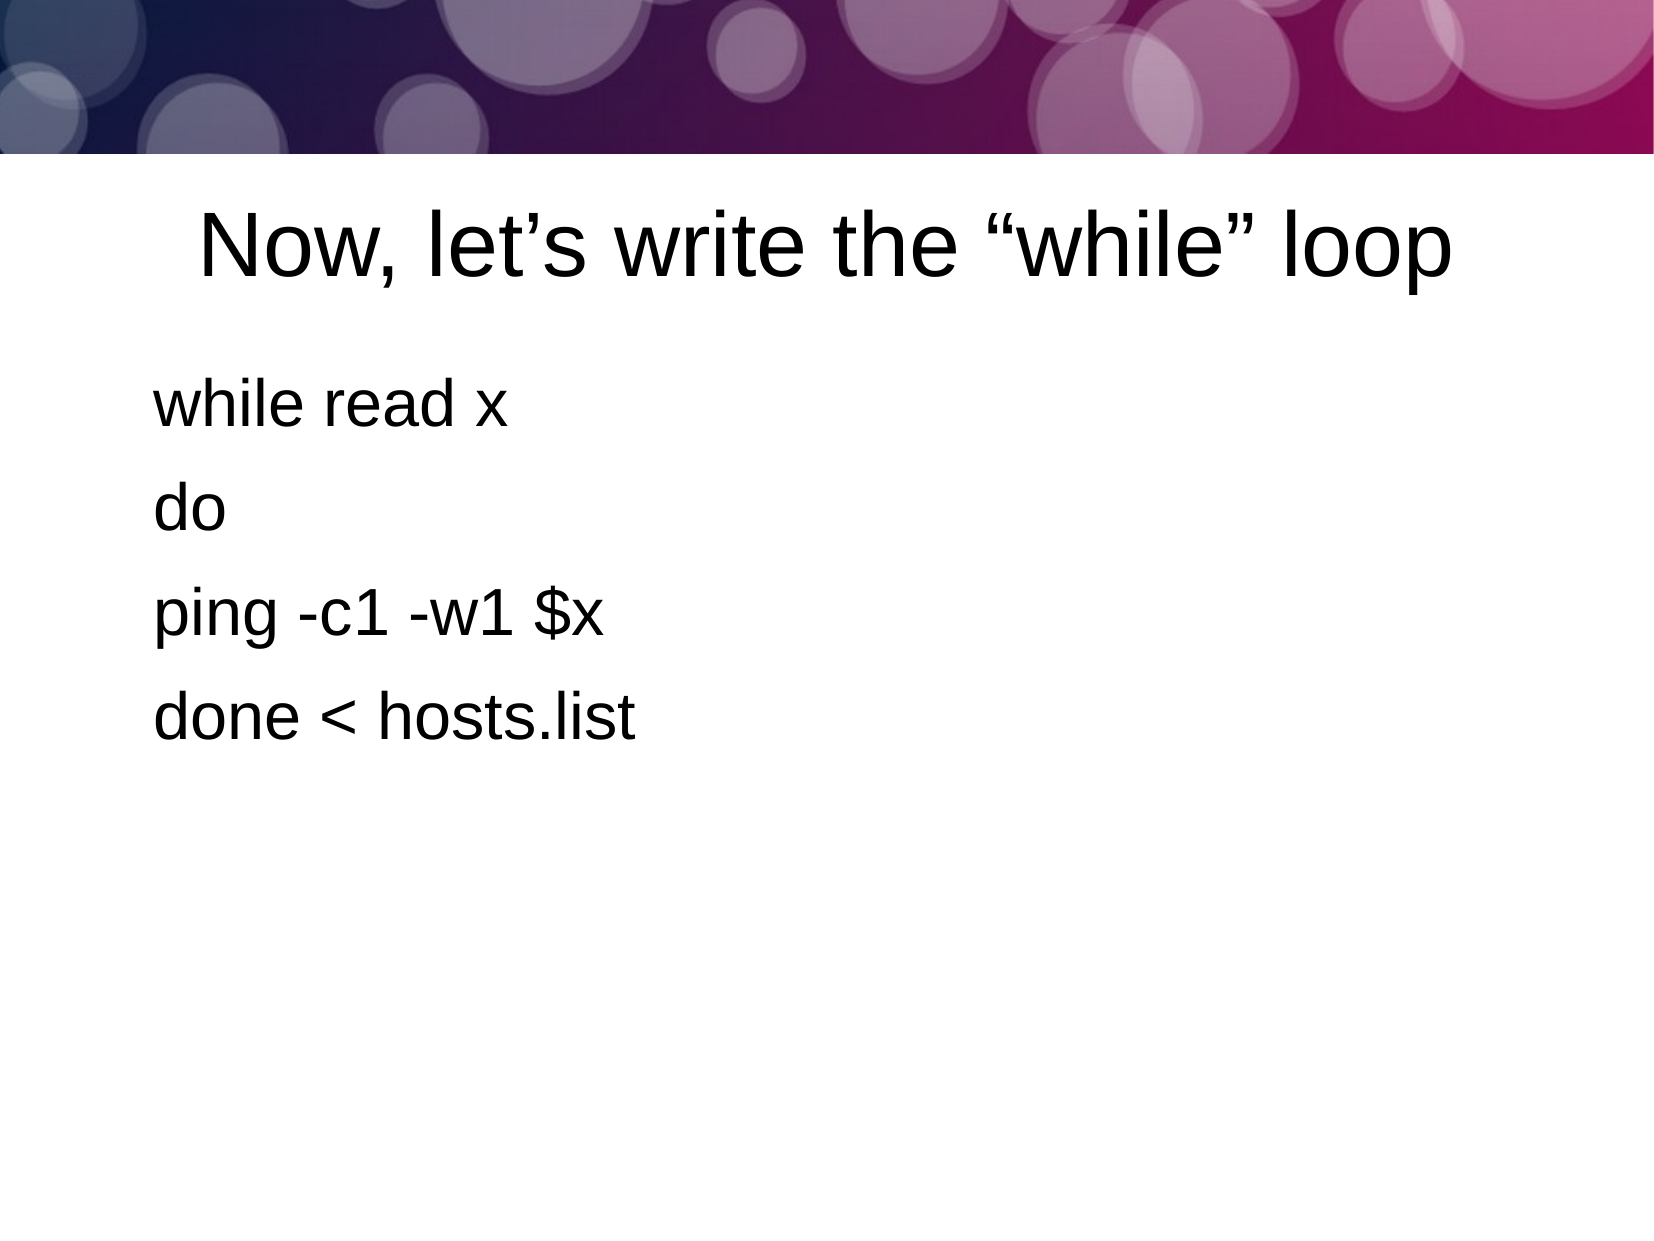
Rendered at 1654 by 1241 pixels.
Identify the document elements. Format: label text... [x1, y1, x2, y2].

picture [0, 0, 1654, 154]
title Now, let’s write the “while” loop [82, 159, 1571, 331]
list while read x do ping -c1 -w1 $x done < hosts.list [82, 366, 1571, 1087]
